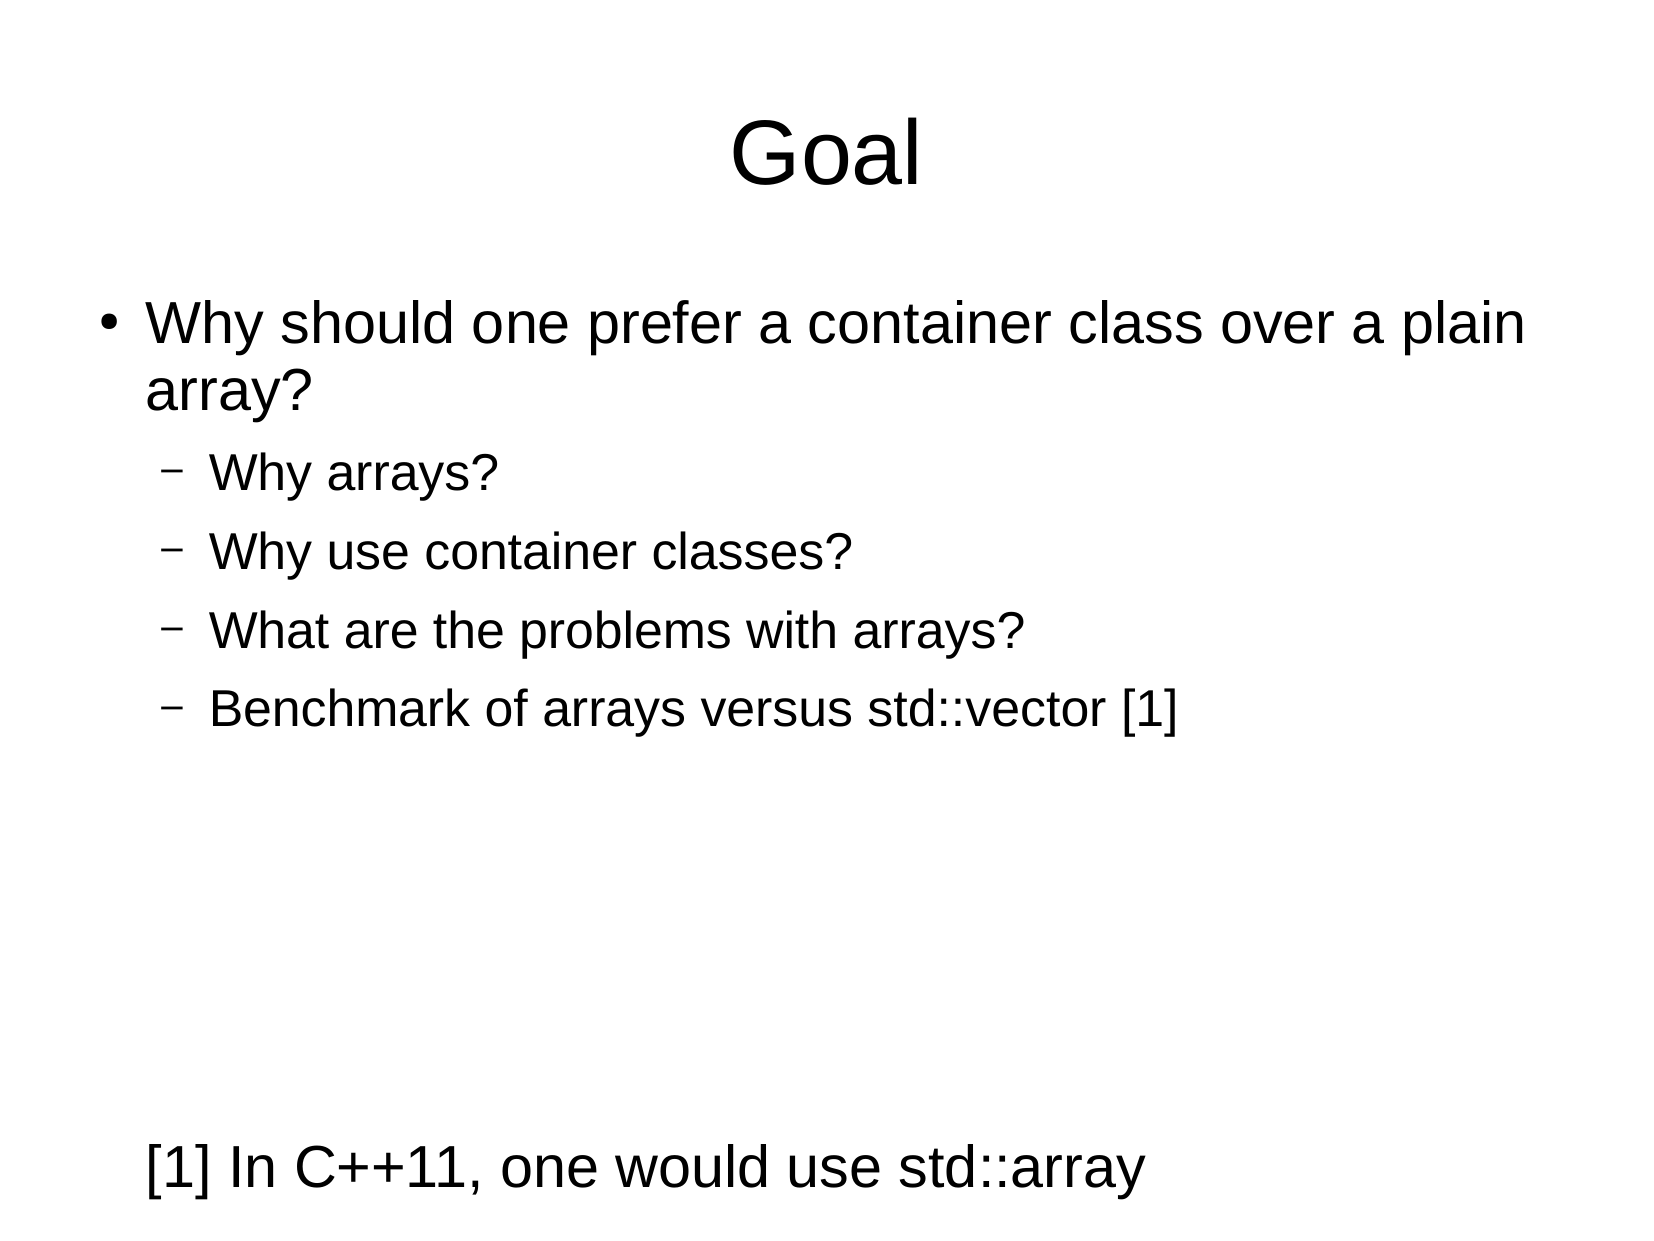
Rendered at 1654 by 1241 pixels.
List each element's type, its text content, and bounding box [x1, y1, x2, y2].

list Why should one prefer a container class over a plain array? Why arrays? Why use container classes? What are the problems with arrays? Benchmark of arrays versus std::vector [1] [1] In C++11, one would use std::array [82, 290, 1571, 1208]
title Goal [82, 49, 1571, 257]
